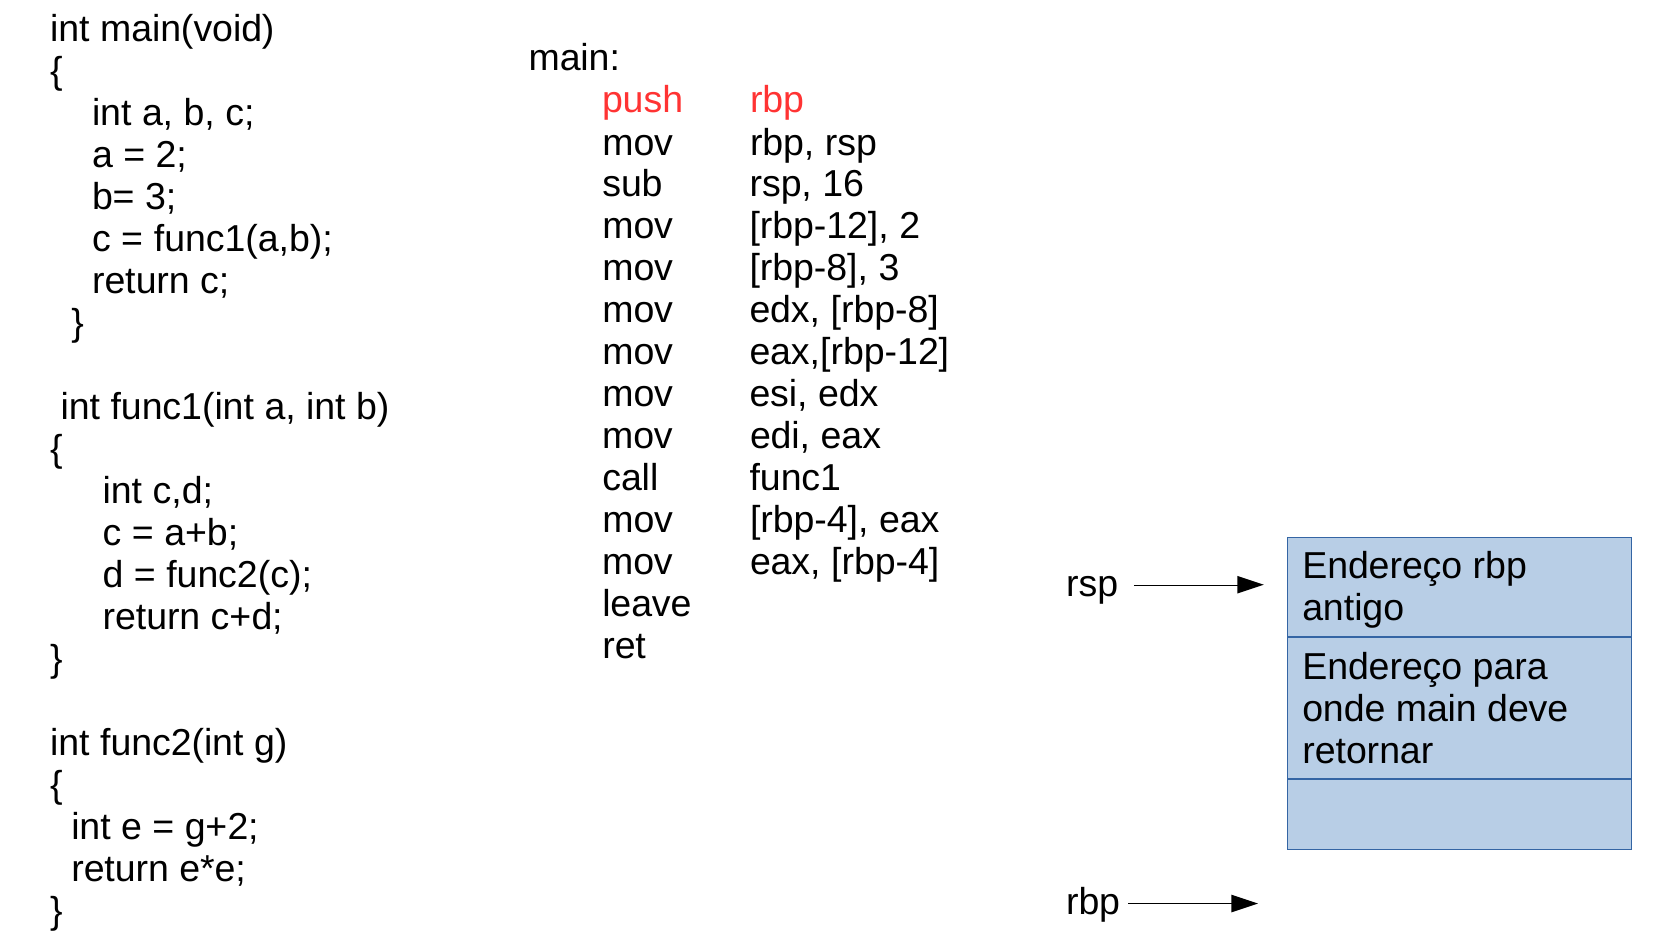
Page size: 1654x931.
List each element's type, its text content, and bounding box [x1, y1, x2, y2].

text_box Endereço para onde main deve retornar [1287, 637, 1632, 779]
text_box rsp [1051, 555, 1133, 612]
text_box int main(void) { int a, b, c; a = 2; b= 3; c = func1(a,b); return c; } int func1(int a, int b) { int c,d; c = a+b; d = func2(c); return c+d; } int func2(int g) { int e = g+2; return e*e; } [35, 0, 449, 931]
text_box [1287, 779, 1632, 850]
text_box main: push rbp mov rbp, rsp sub rsp, 16 mov [rbp-12], 2 mov [rbp-8], 3 mov edx, [rbp-8] mov eax,[rbp-12] mov esi, edx mov edi, eax call func1 mov [rbp-4], eax mov eax, [rbp-4] leave ret [513, 29, 1052, 904]
text_box rbp [1051, 873, 1135, 931]
text_box Endereço rbp antigo [1287, 537, 1632, 637]
